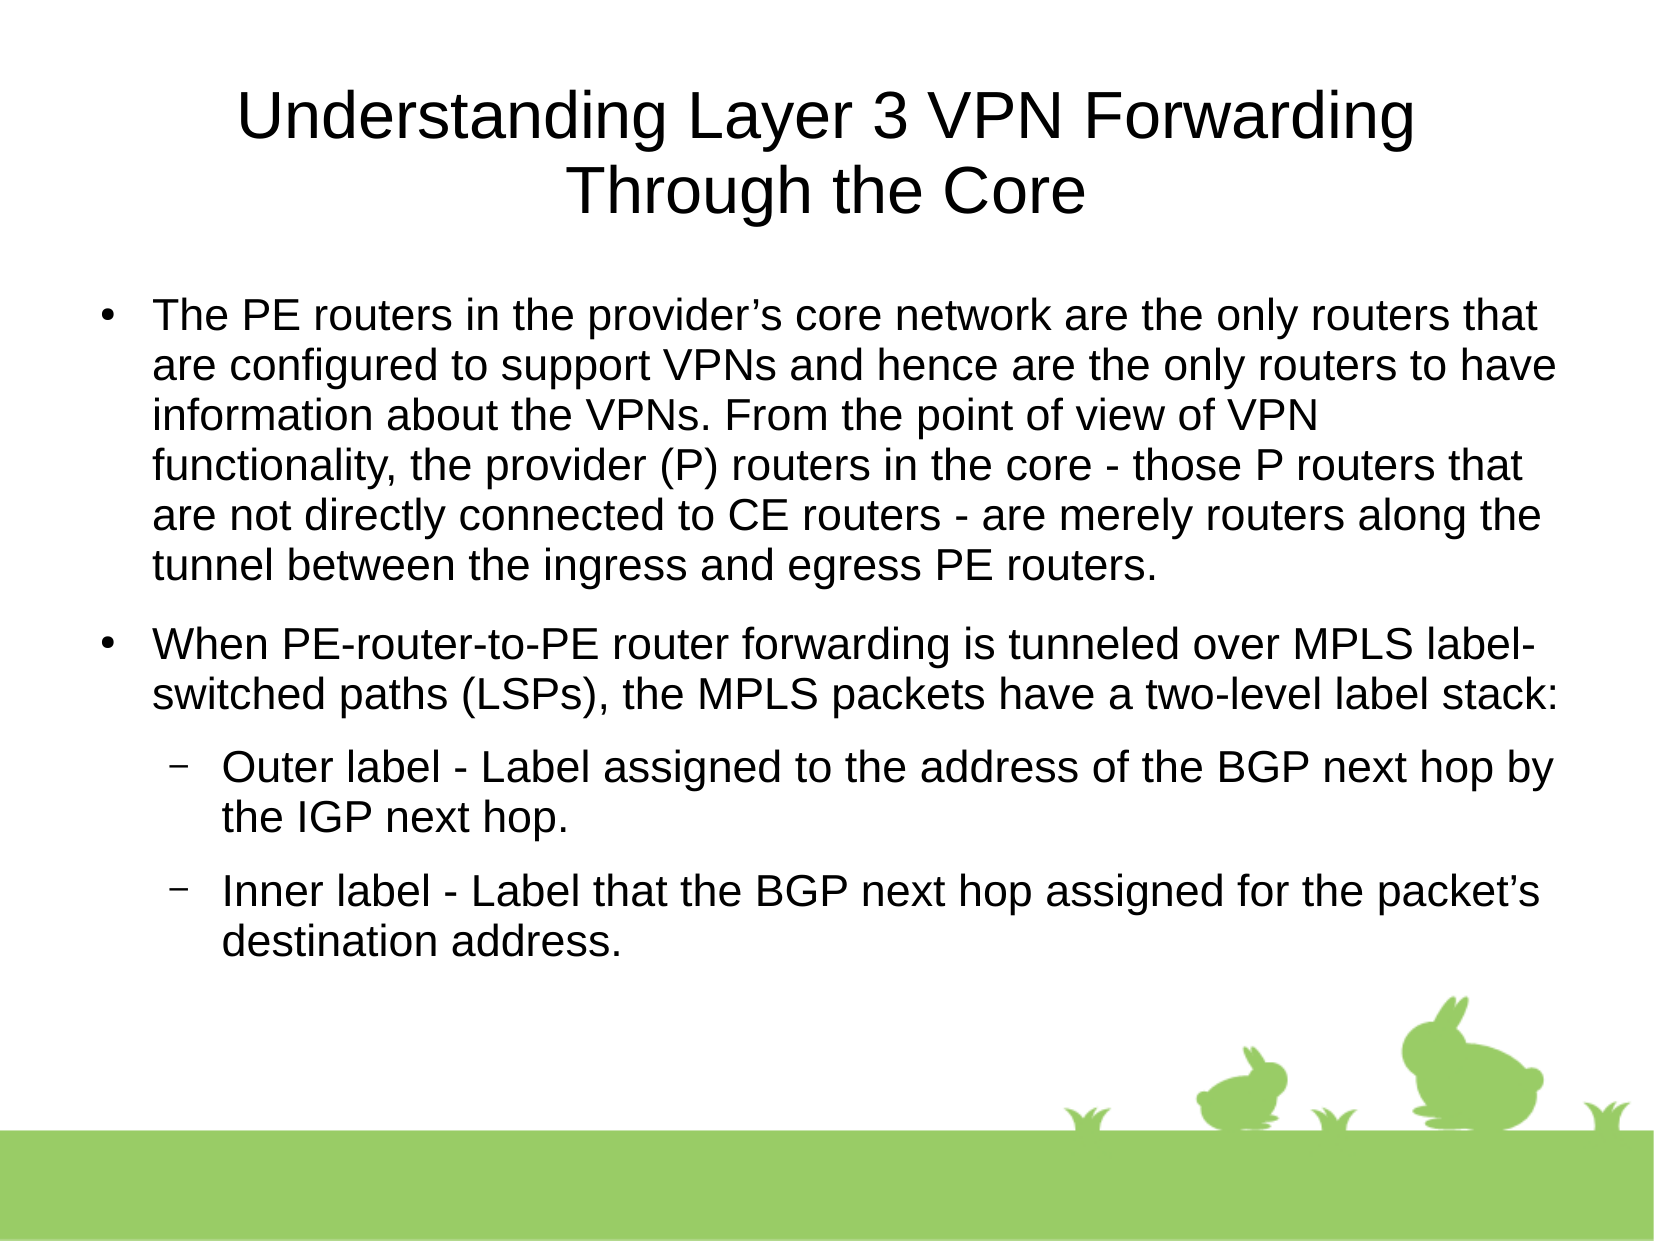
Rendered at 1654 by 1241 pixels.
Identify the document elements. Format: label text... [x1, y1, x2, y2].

title Understanding Layer 3 VPN Forwarding Through the Core [82, 49, 1571, 257]
picture [0, 0, 1654, 1241]
list The PE routers in the provider’s core network are the only routers that are configured to support VPNs and hence are the only routers to have information about the VPNs. From the point of view of VPN functionality, the provider (P) routers in the core - those P routers that are not directly connected to CE routers - are merely routers along the tunnel between the ingress and egress PE routers. When PE-router-to-PE router forwarding is tunneled over MPLS label-switched paths (LSPs), the MPLS packets have a two-level label stack: Outer label - Label assigned to the address of the BGP next hop by the IGP next hop. Inner label - Label that the BGP next hop assigned for the packet’s destination address. [82, 290, 1571, 1010]
